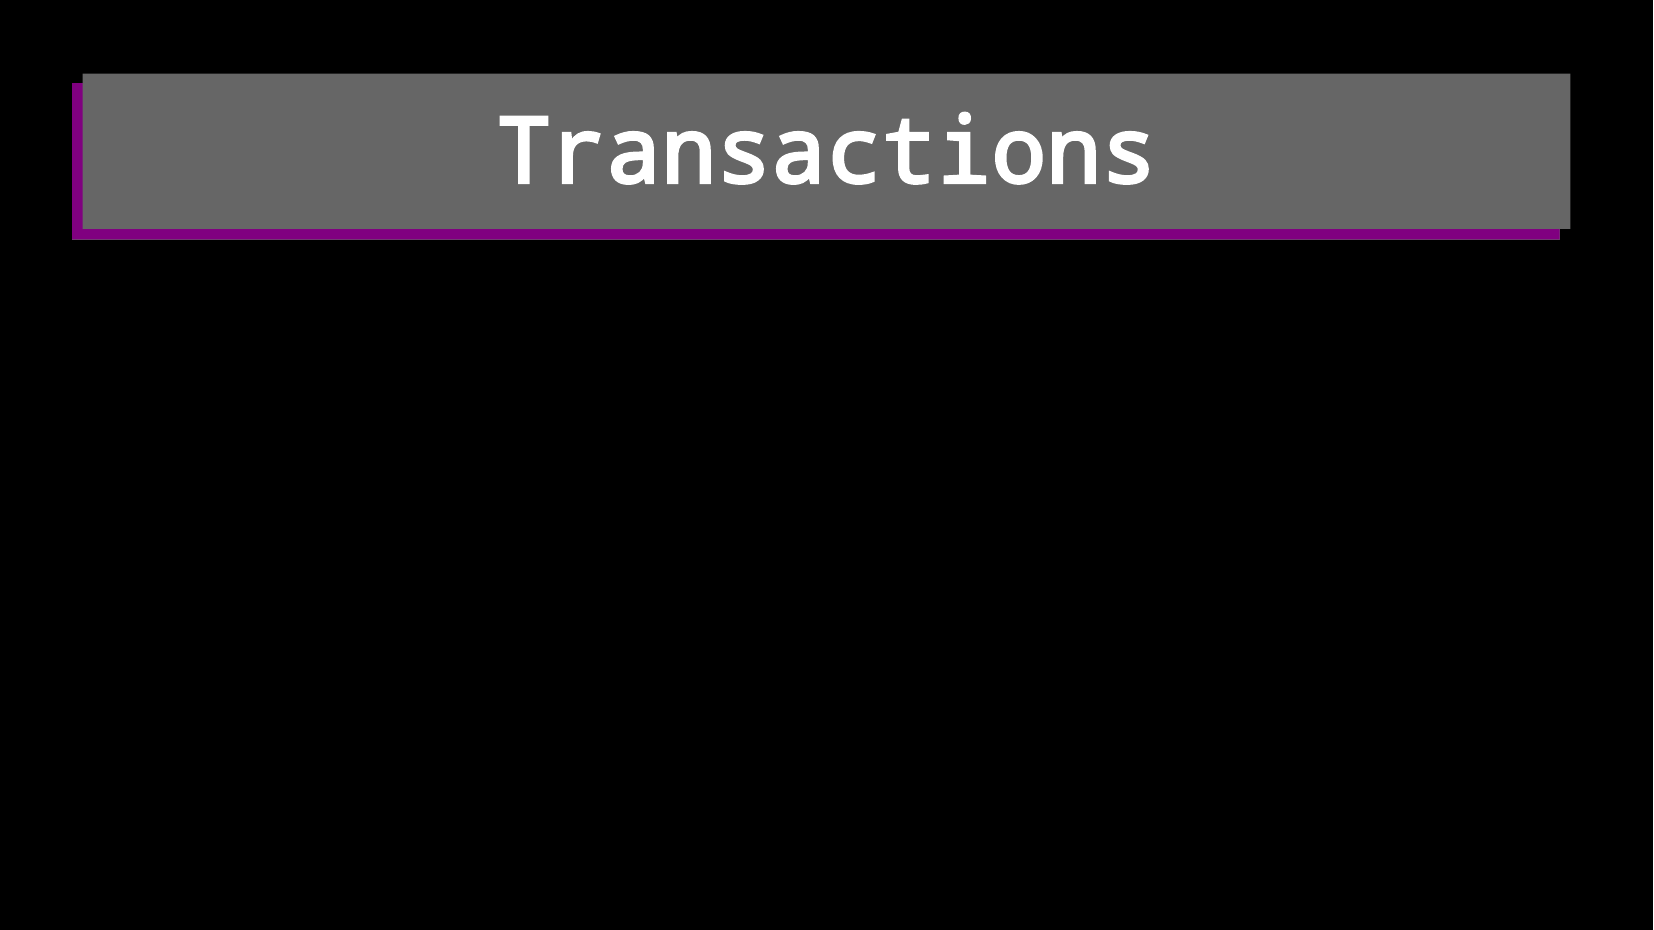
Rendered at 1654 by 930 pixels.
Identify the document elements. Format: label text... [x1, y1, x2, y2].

title Transactions [82, 73, 1571, 229]
